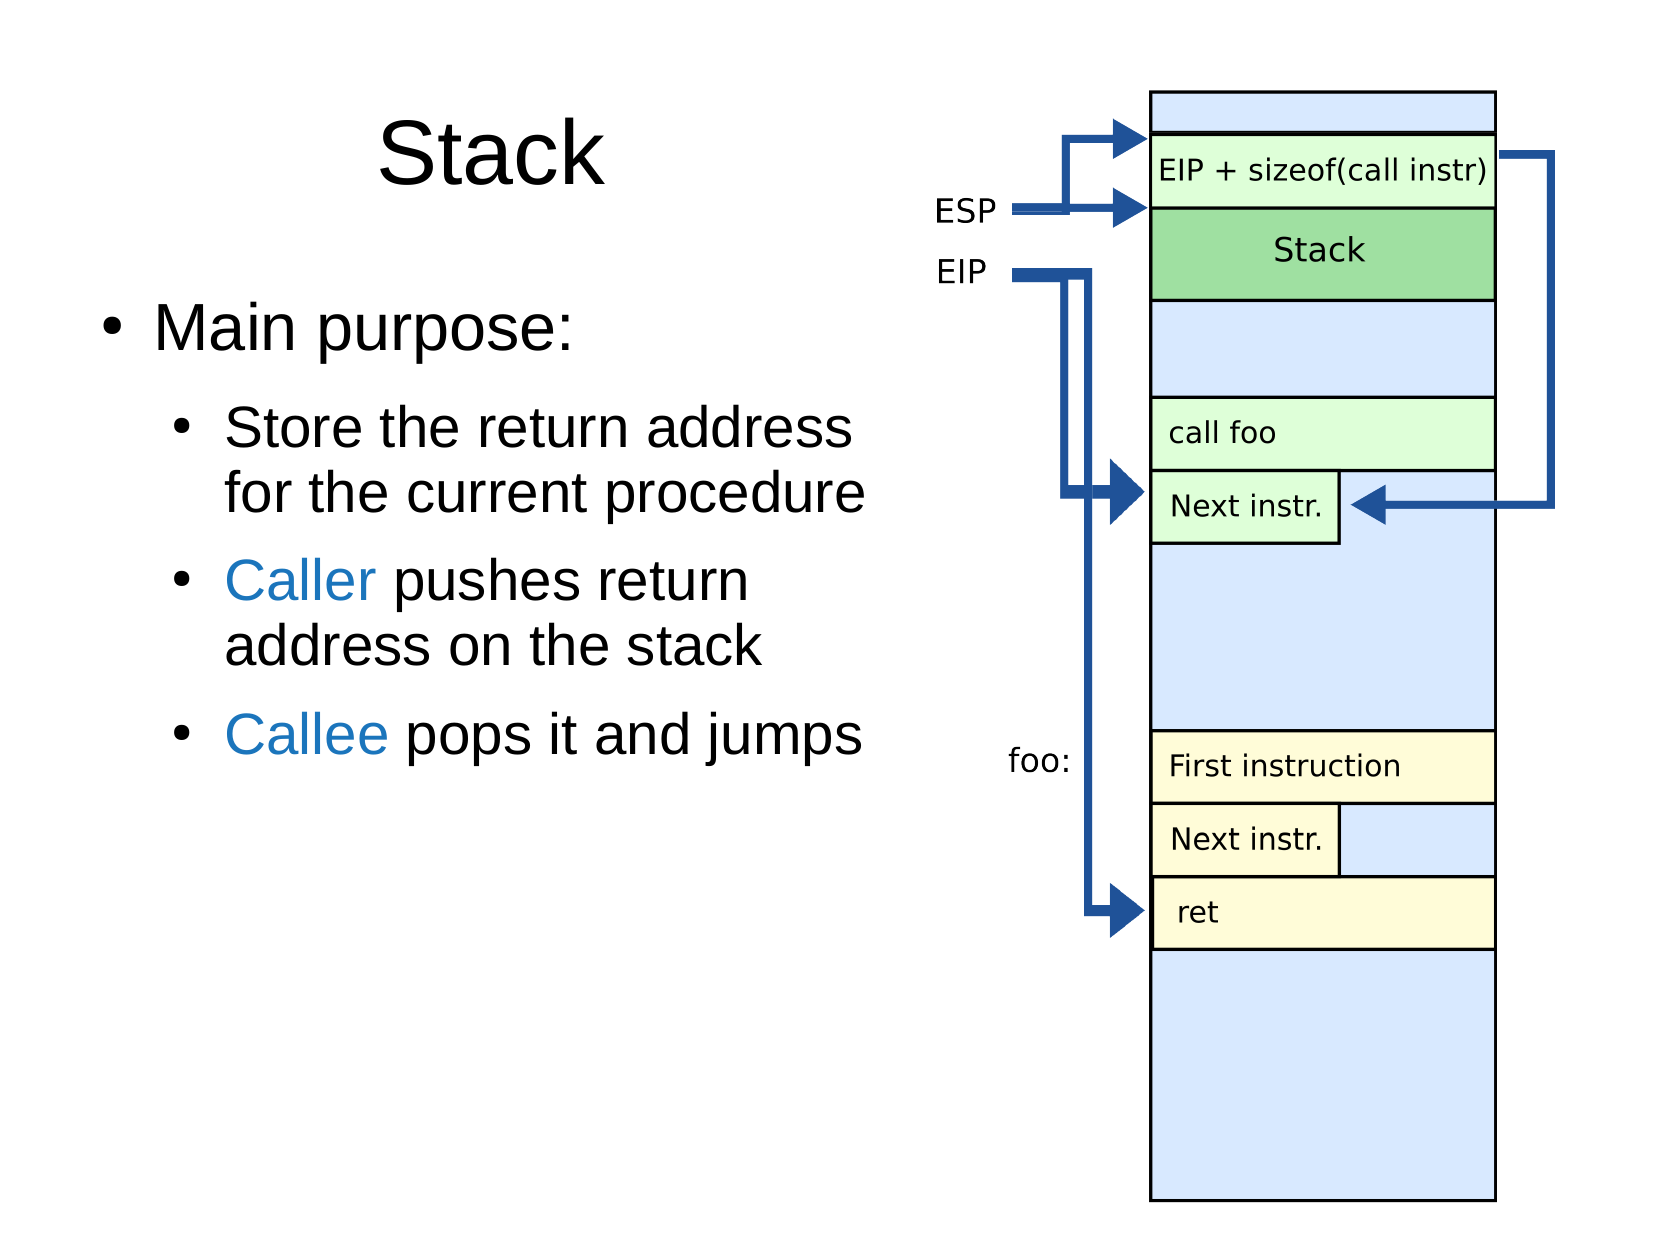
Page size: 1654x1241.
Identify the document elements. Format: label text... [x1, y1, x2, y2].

picture [937, 80, 1555, 1212]
list Main purpose: Store the return address for the current procedure Caller pushes return address on the stack Callee pops it and jumps [82, 290, 901, 1010]
title Stack [82, 49, 901, 257]
